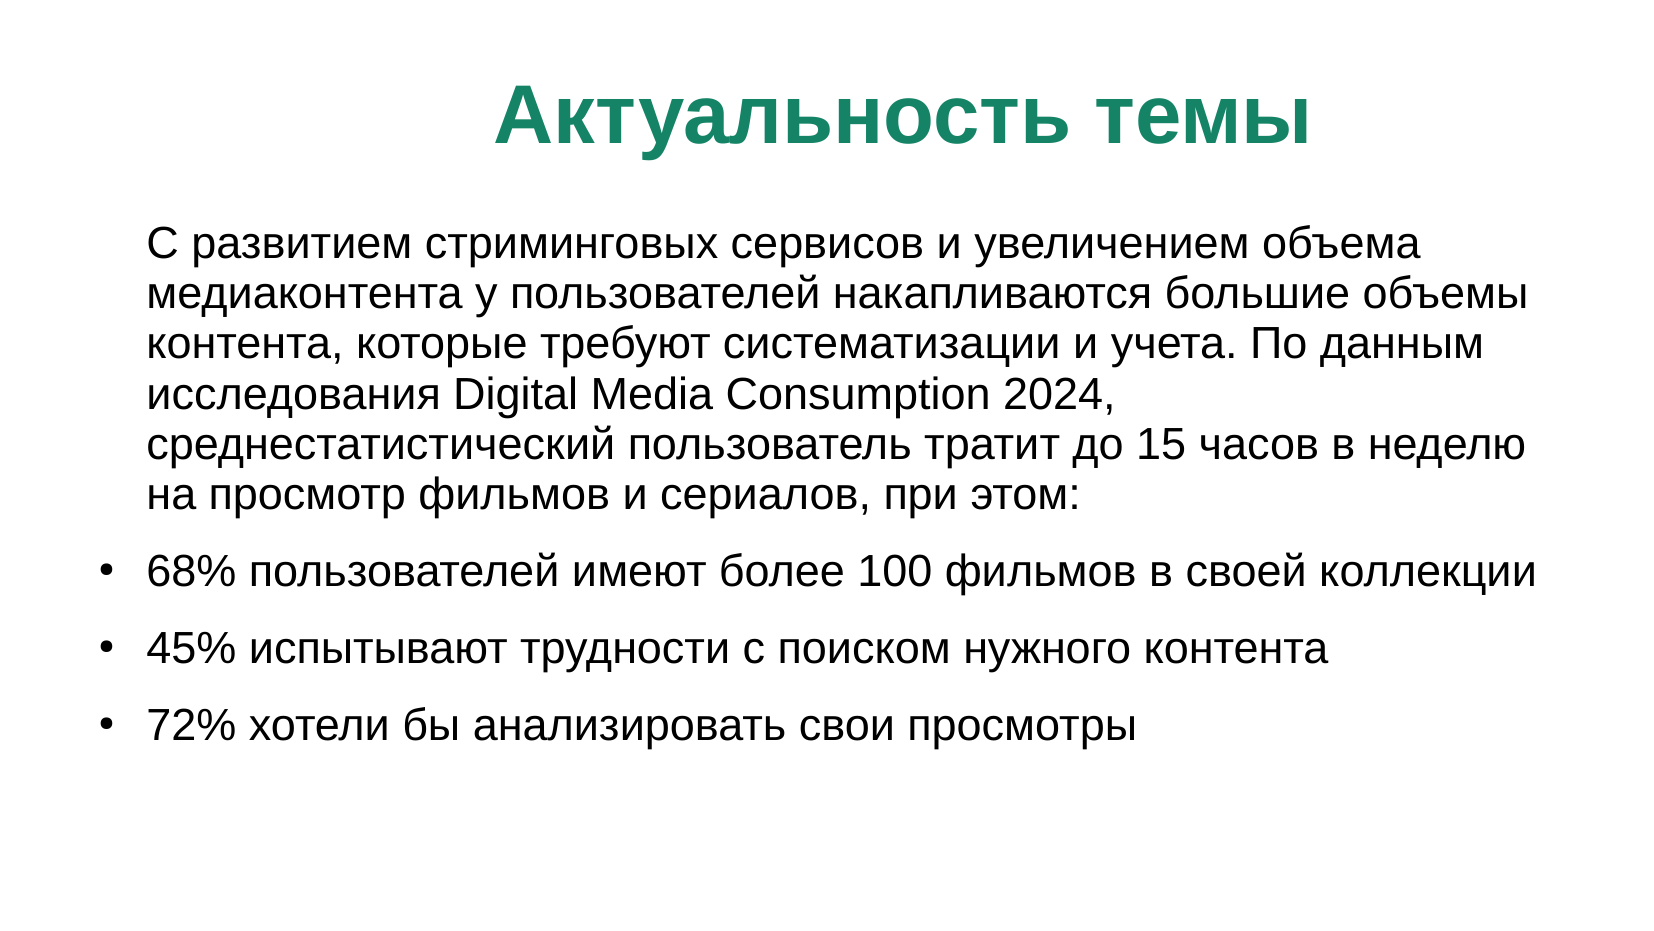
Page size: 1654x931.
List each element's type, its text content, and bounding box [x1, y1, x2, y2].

list С развитием стриминговых сервисов и увеличением объема медиаконтента у пользователей накапливаются большие объемы контента, которые требуют систематизации и учета. По данным исследования Digital Media Consumption 2024, среднестатистический пользователь тратит до 15 часов в неделю на просмотр фильмов и сериалов, при этом: 68% пользователей имеют более 100 фильмов в своей коллекции 45% испытывают трудности с поиском нужного контента 72% хотели бы анализировать свои просмотры [82, 217, 1571, 758]
title Актуальность темы [289, 12, 1447, 217]
